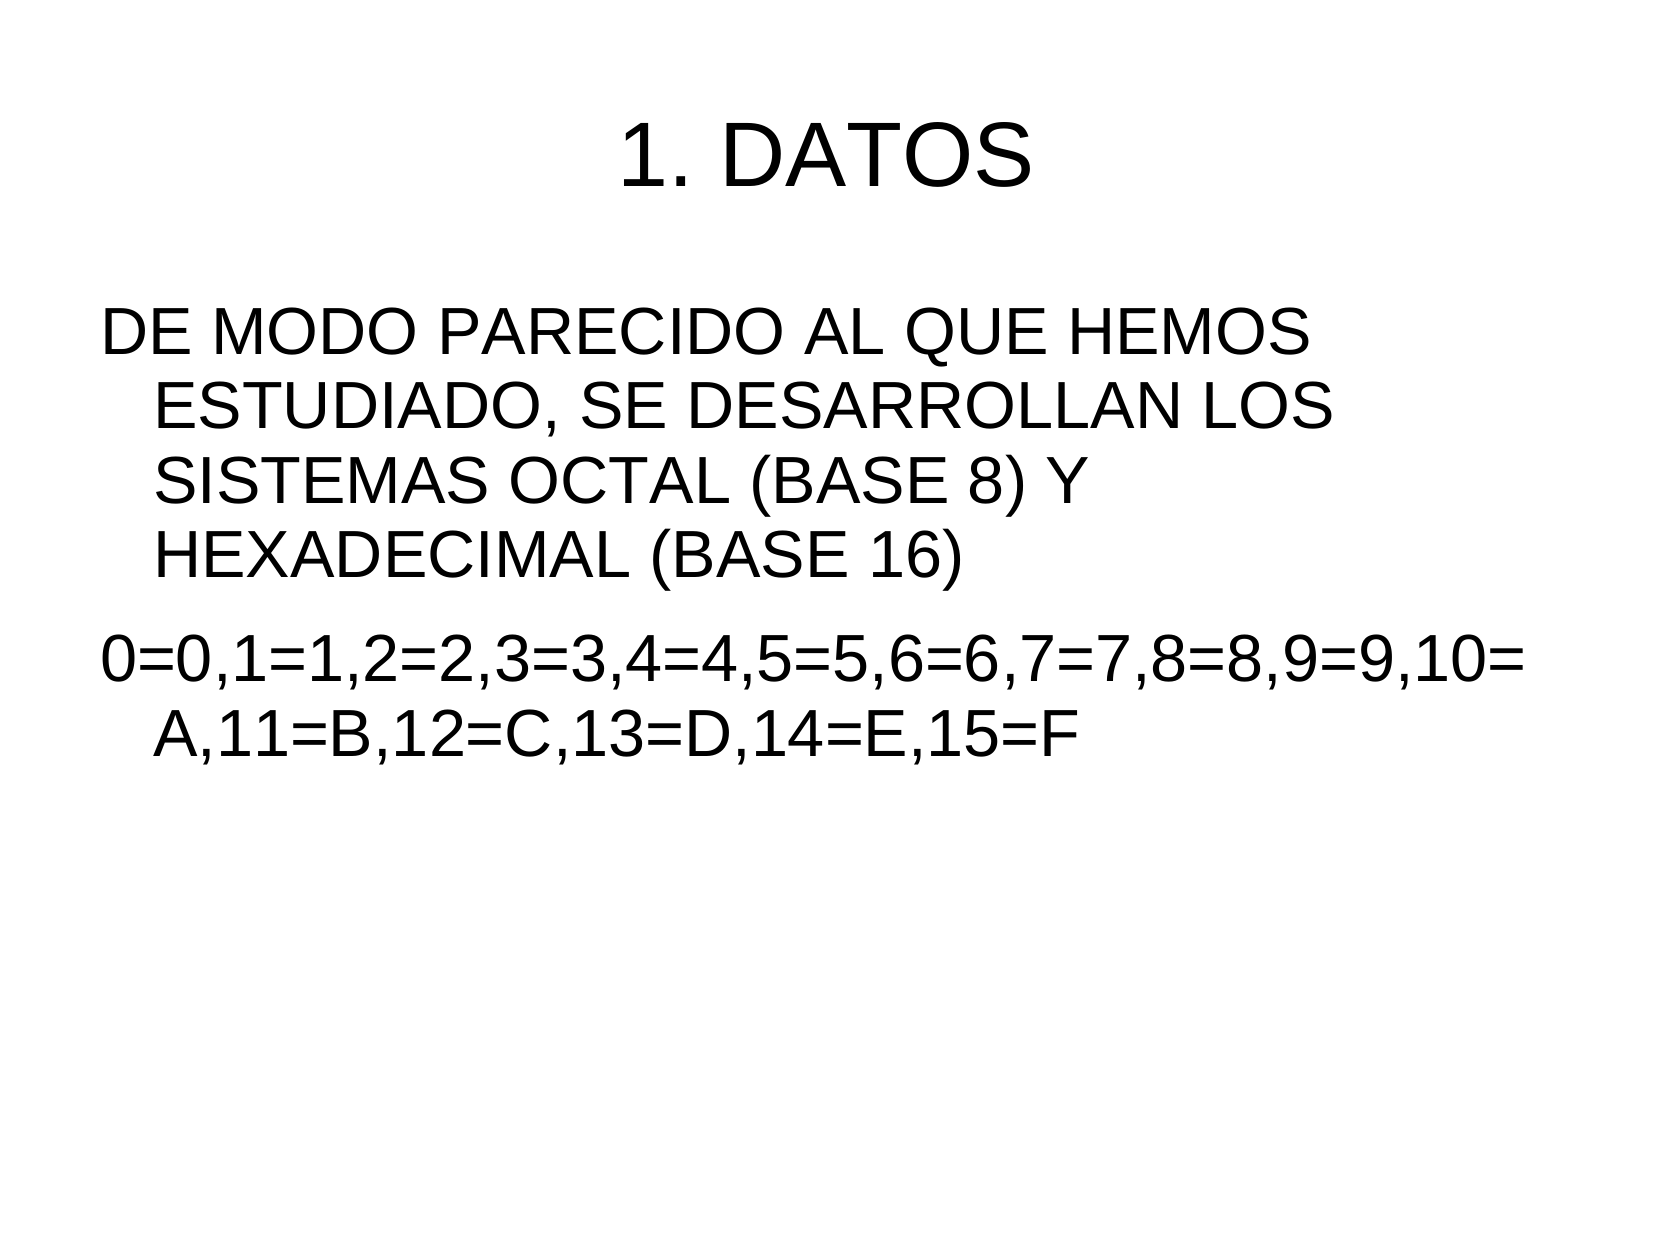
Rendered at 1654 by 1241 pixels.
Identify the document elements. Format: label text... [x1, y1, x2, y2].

title 1. DATOS [82, 56, 1571, 249]
list DE MODO PARECIDO AL QUE HEMOS ESTUDIADO, SE DESARROLLAN LOS SISTEMAS OCTAL (BASE 8) Y HEXADECIMAL (BASE 16) 0=0,1=1,2=2,3=3,4=4,5=5,6=6,7=7,8=8,9=9,10=A,11=B,12=C,13=D,14=E,15=F [82, 290, 1571, 1109]
